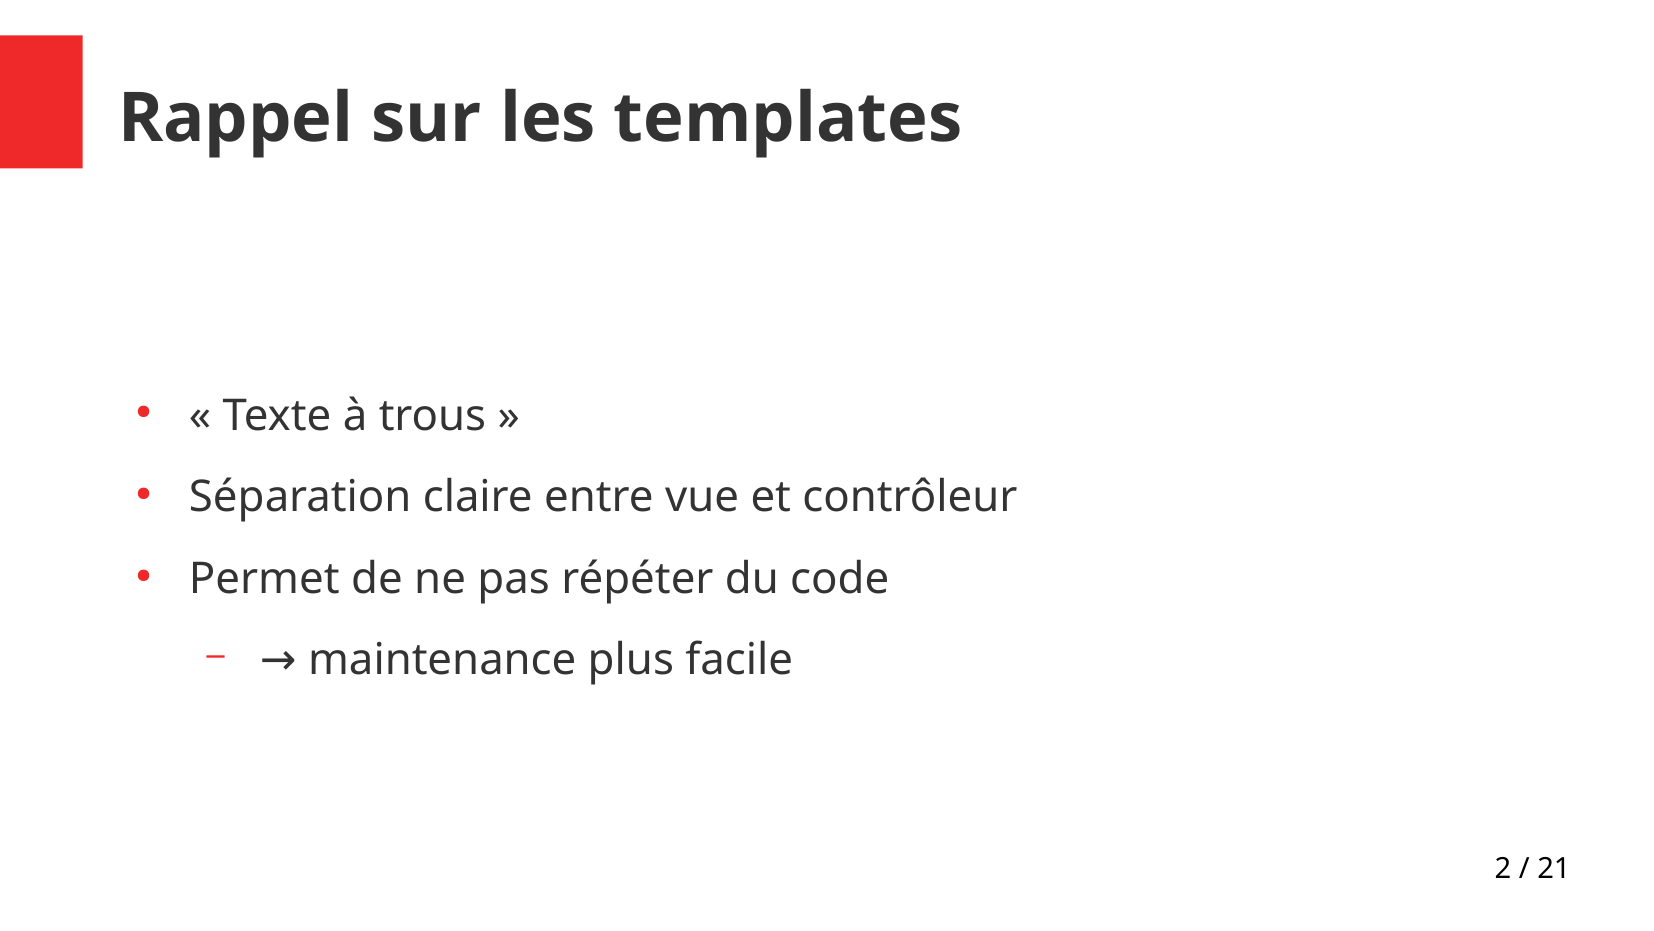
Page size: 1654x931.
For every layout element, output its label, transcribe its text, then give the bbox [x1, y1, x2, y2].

title Rappel sur les templates [118, 37, 1571, 193]
list « Texte à trous » Séparation claire entre vue et contrôleur Permet de ne pas répéter du code → maintenance plus facile [118, 265, 1536, 806]
